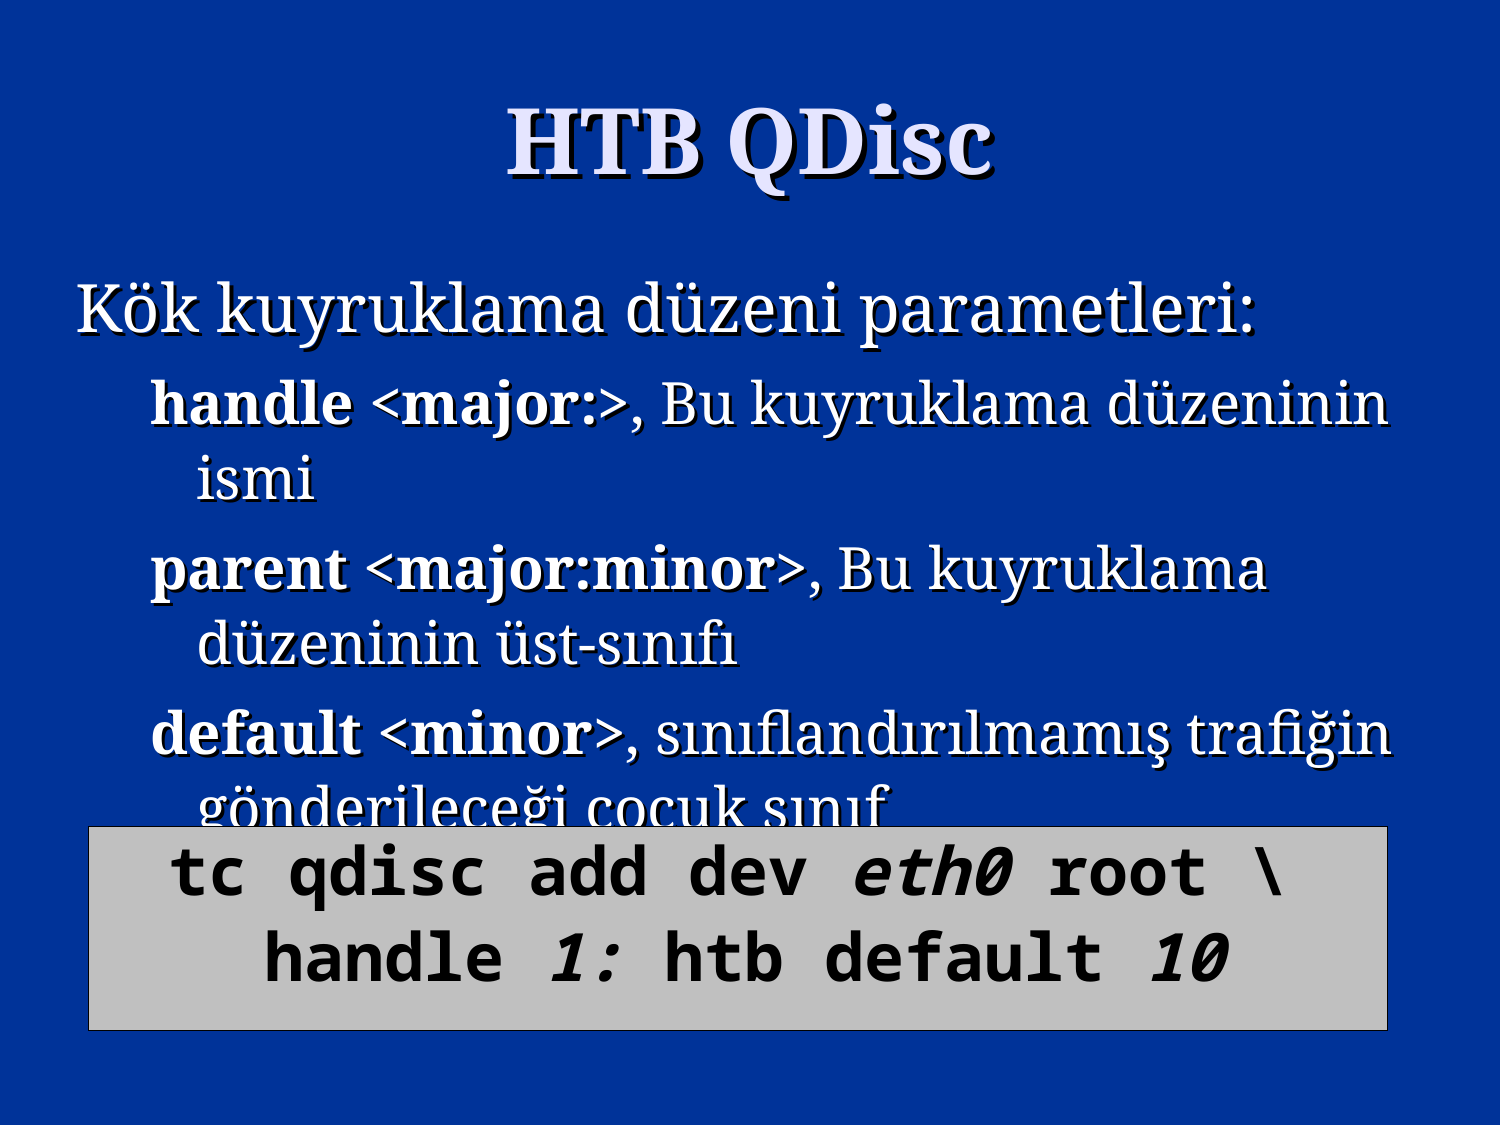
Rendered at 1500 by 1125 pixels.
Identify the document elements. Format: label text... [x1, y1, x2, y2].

list Kök kuyruklama düzeni parametleri: handle <major:>, Bu kuyruklama düzeninin ismi parent <major:minor>, Bu kuyruklama düzeninin üst-sınıfı default <minor>, sınıflandırılmamış trafiğin gönderileceği çocuk sınıf [74, 263, 1425, 798]
text_box [59, 797, 1388, 868]
text_box tc qdisc add dev eth0 root \ handle 1: htb default 10 [88, 826, 1388, 1031]
title HTB QDisc [74, 31, 1425, 246]
